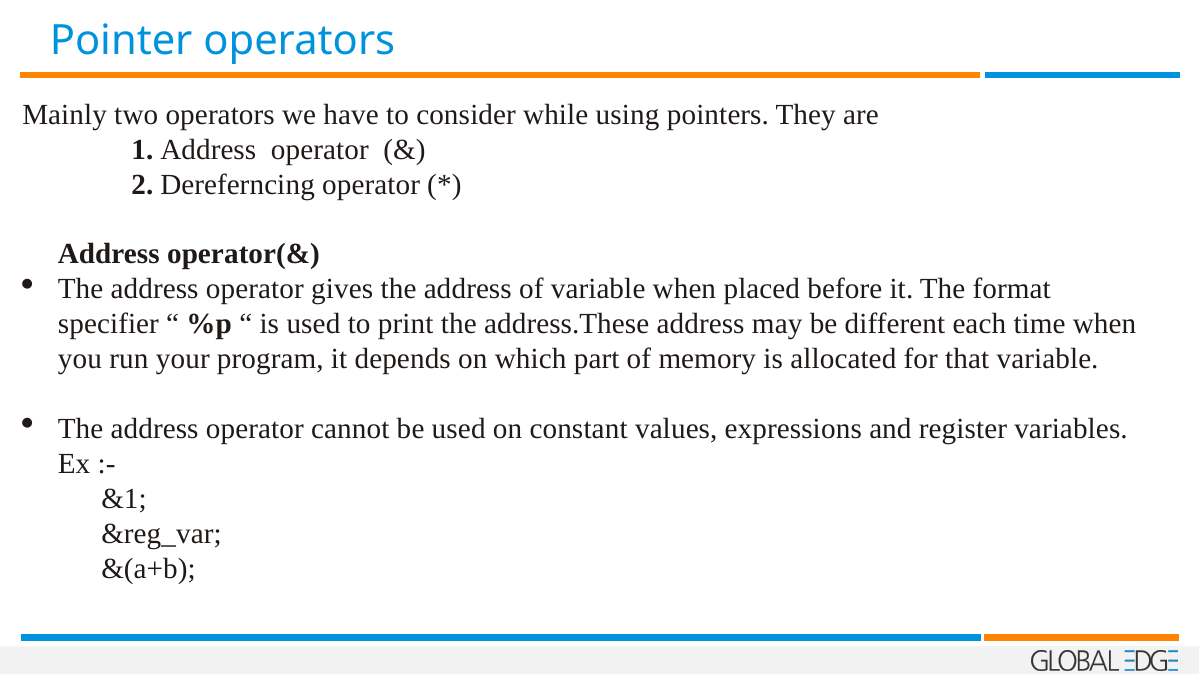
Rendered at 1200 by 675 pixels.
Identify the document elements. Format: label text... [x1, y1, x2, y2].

text_box Mainly two operators we have to consider while using pointers. They are 1. Address operator (&) 2. Dereferncing operator (*) Address operator(&) The address operator gives the address of variable when placed before it. The format specifier “ %p “ is used to print the address.These address may be different each time when you run your program, it depends on which part of memory is allocated for that variable. The address operator cannot be used on constant values, expressions and register variables. Ex :- &1; &reg_var; &(a+b); [11, 89, 1169, 629]
text_box Pointer operators [3, 11, 1078, 64]
picture [1031, 650, 1178, 671]
